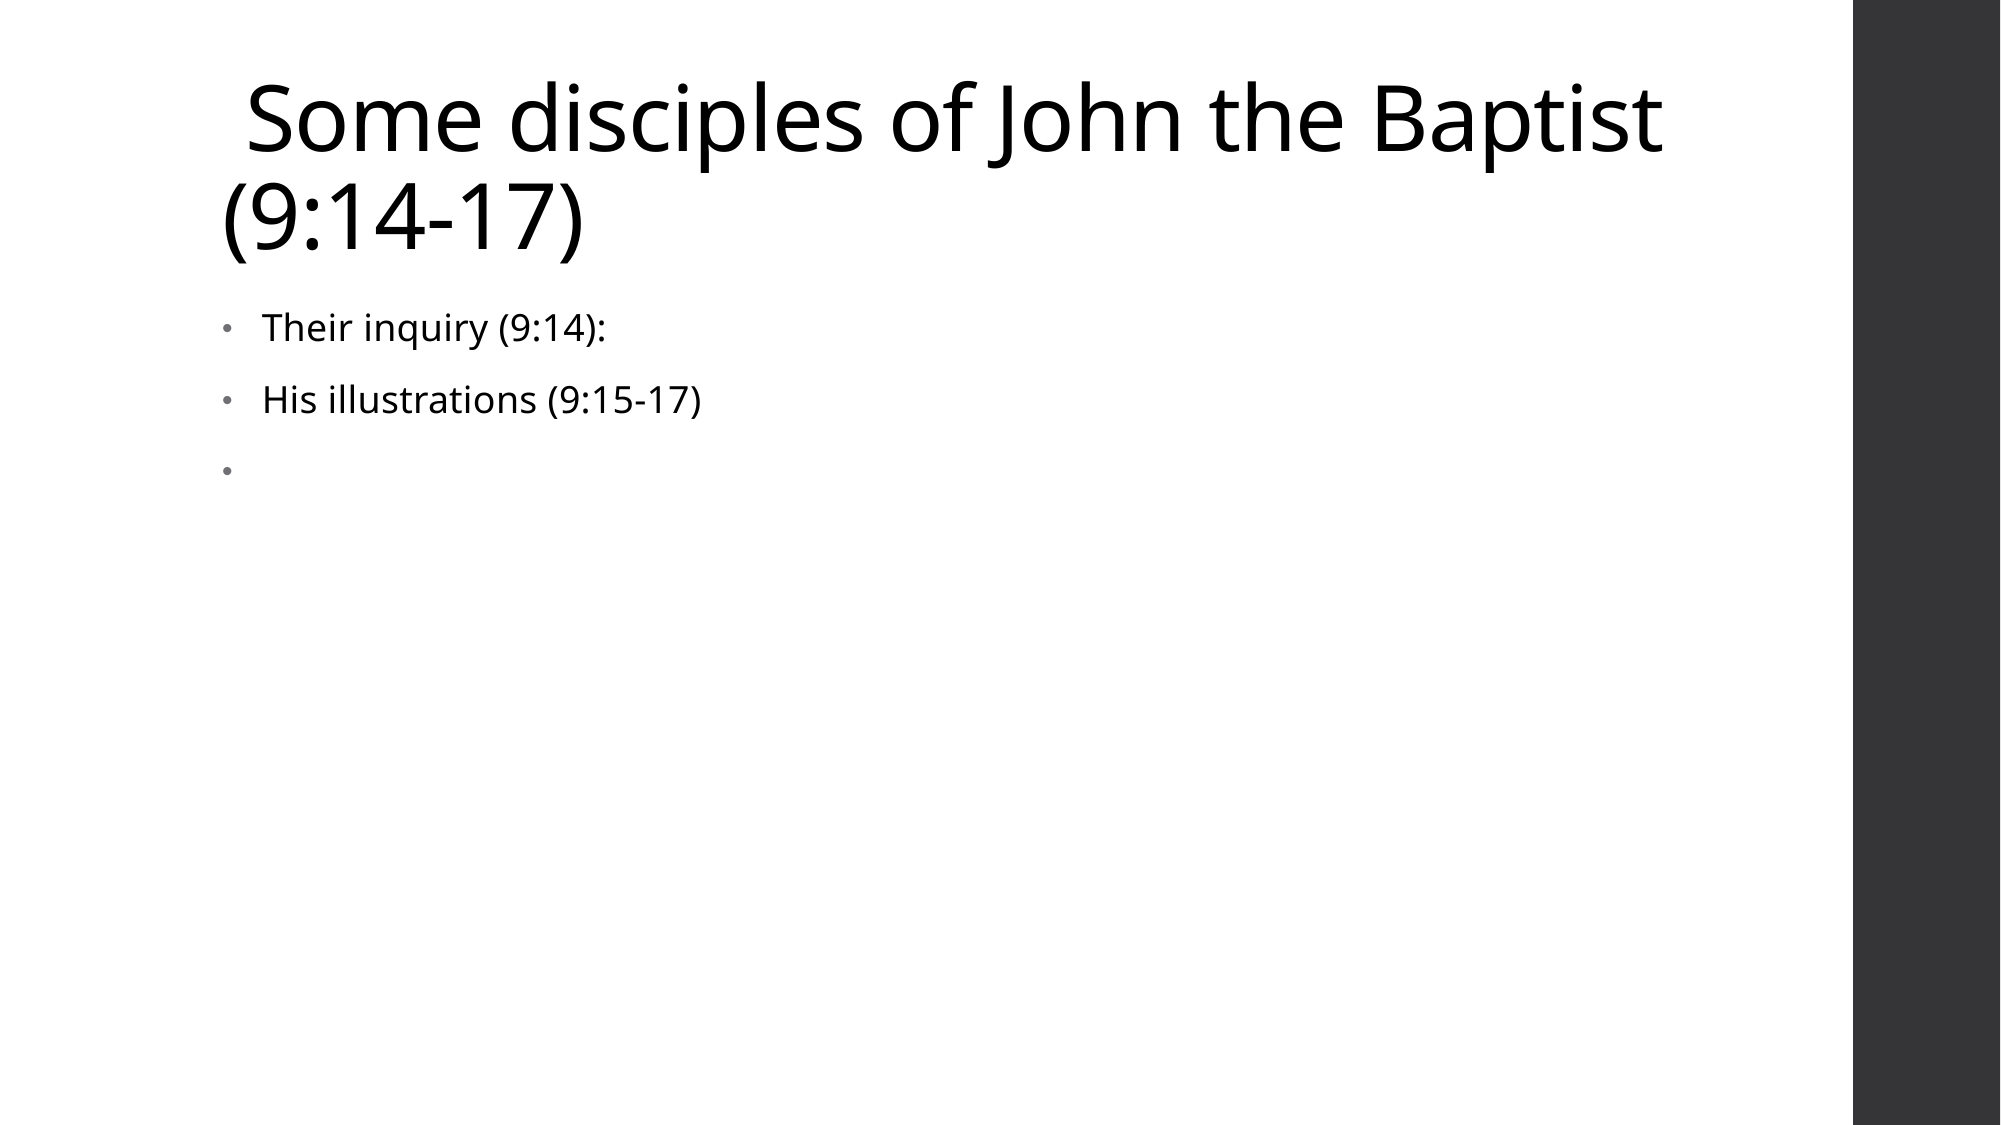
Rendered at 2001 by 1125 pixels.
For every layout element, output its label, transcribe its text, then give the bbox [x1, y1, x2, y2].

title Some disciples of John the Baptist (9:14-17) [206, 60, 1797, 278]
list Their inquiry (9:14): His illustrations (9:15-17) [206, 299, 1617, 1014]
